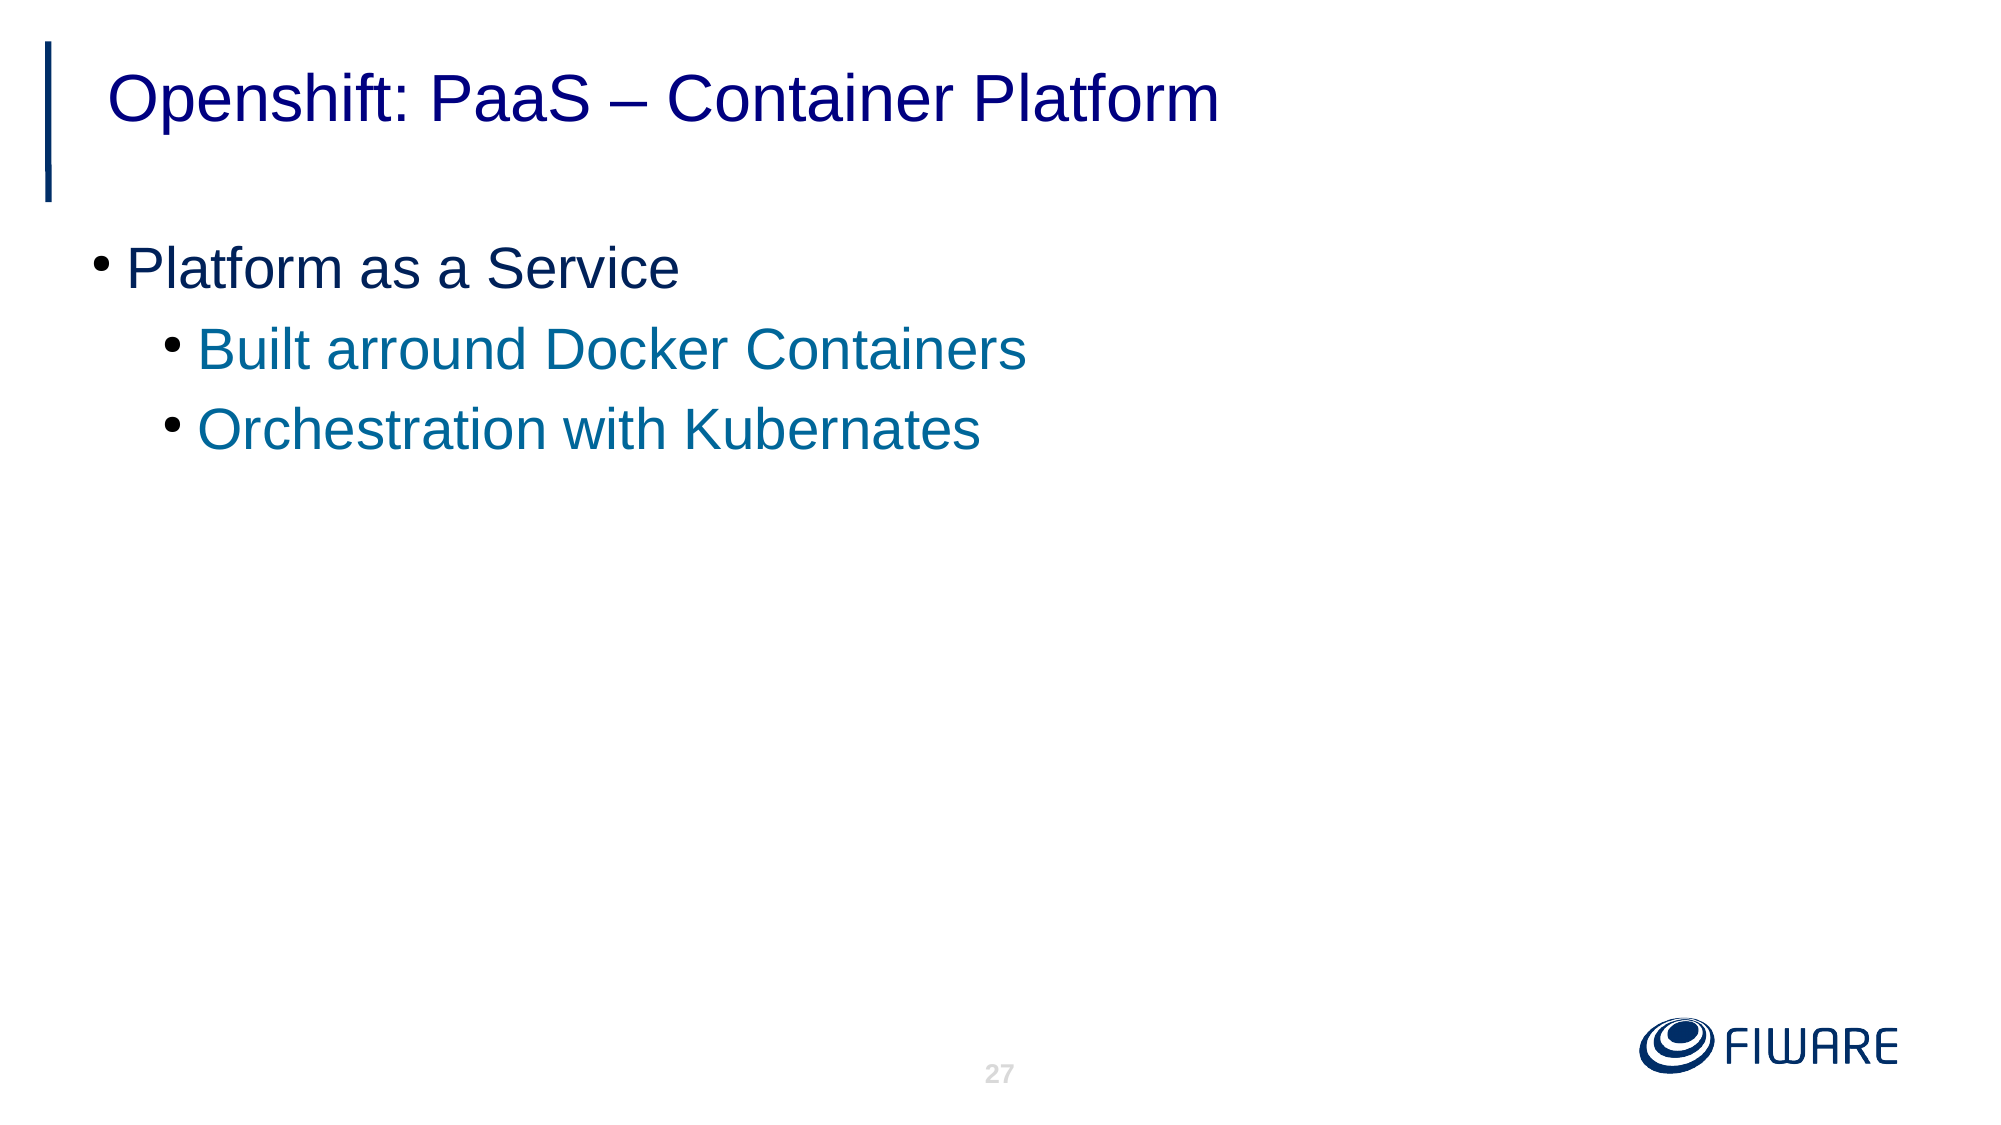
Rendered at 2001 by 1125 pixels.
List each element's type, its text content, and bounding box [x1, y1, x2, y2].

title Openshift: PaaS – Container Platform [92, 47, 1704, 154]
text_box Platform as a Service Built arround Docker Containers Orchestration with Kubernates [76, 212, 1902, 469]
slide_number <número> [887, 1042, 1113, 1103]
picture [1635, 1012, 1905, 1077]
